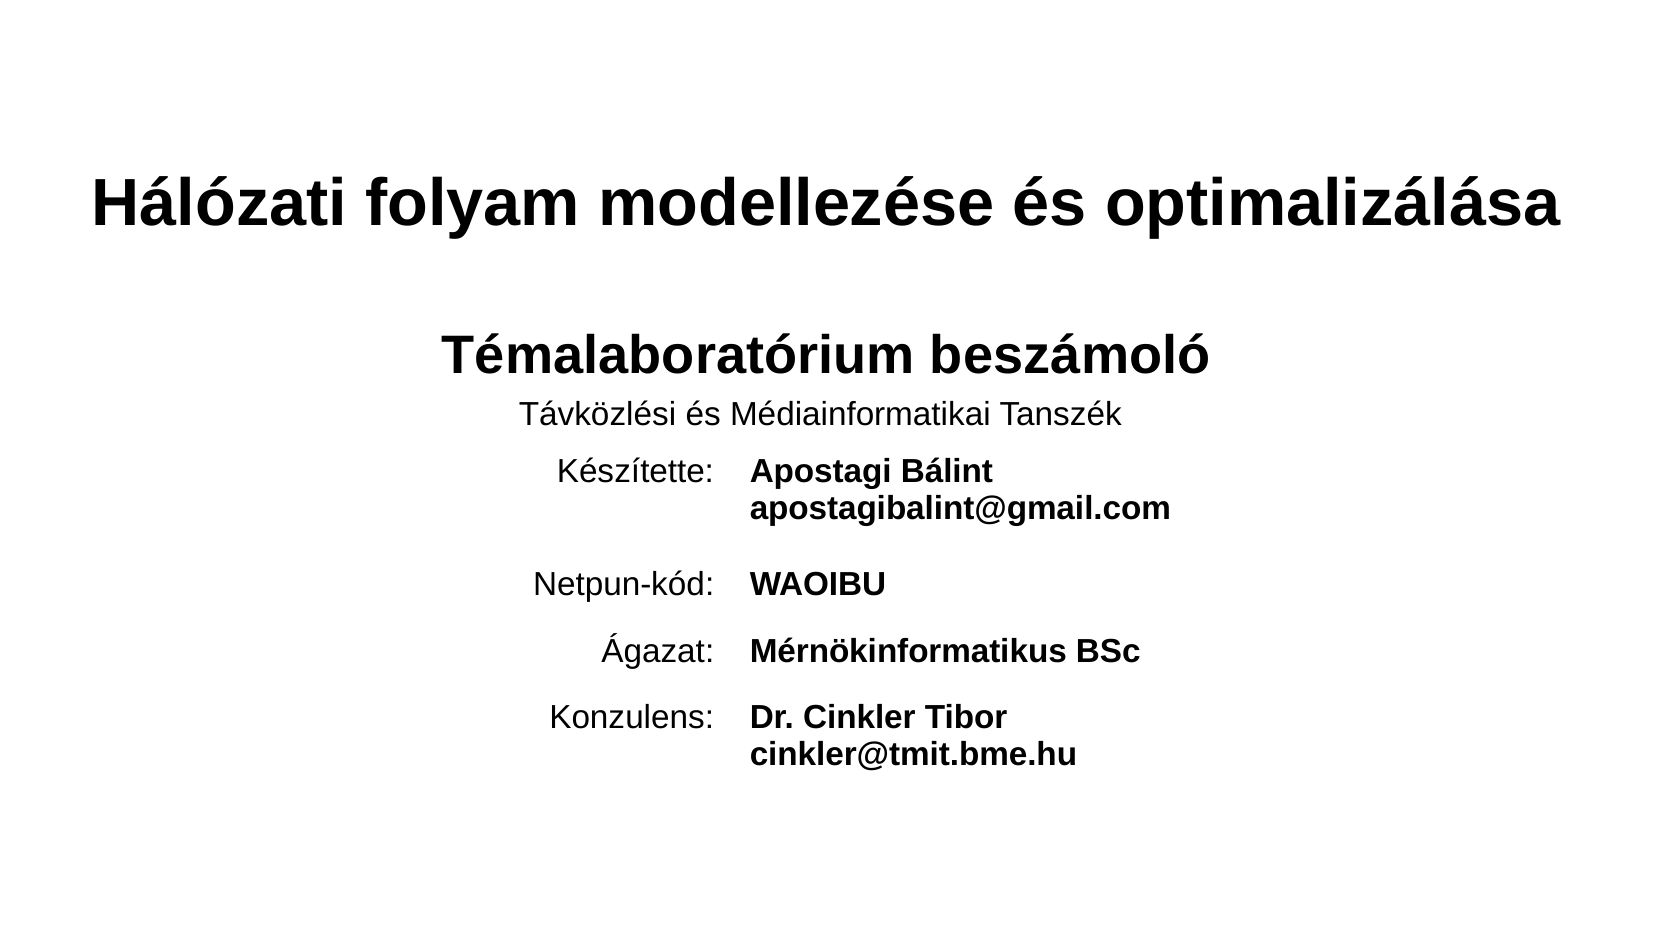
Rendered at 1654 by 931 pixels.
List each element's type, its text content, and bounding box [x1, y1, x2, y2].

table_cell Ágazat: [88, 627, 732, 692]
table_cell Apostagi Bálint apostagibalint@gmail.com [733, 447, 1566, 559]
table_header Távközlési és Médiainformatikai Tanszék [88, 390, 1566, 446]
title Témalaboratórium beszámoló [82, 295, 1571, 414]
title Hálózati folyam modellezése és optimalizálása [82, 124, 1571, 280]
table_cell Mérnökinformatikus BSc [733, 627, 1566, 692]
table_cell Készítette: [88, 447, 732, 559]
table_cell WAOIBU [733, 560, 1566, 626]
table_cell Konzulens: [88, 693, 732, 793]
table_cell Netpun-kód: [88, 560, 732, 626]
table_cell Dr. Cinkler Tibor cinkler@tmit.bme.hu [733, 693, 1566, 793]
